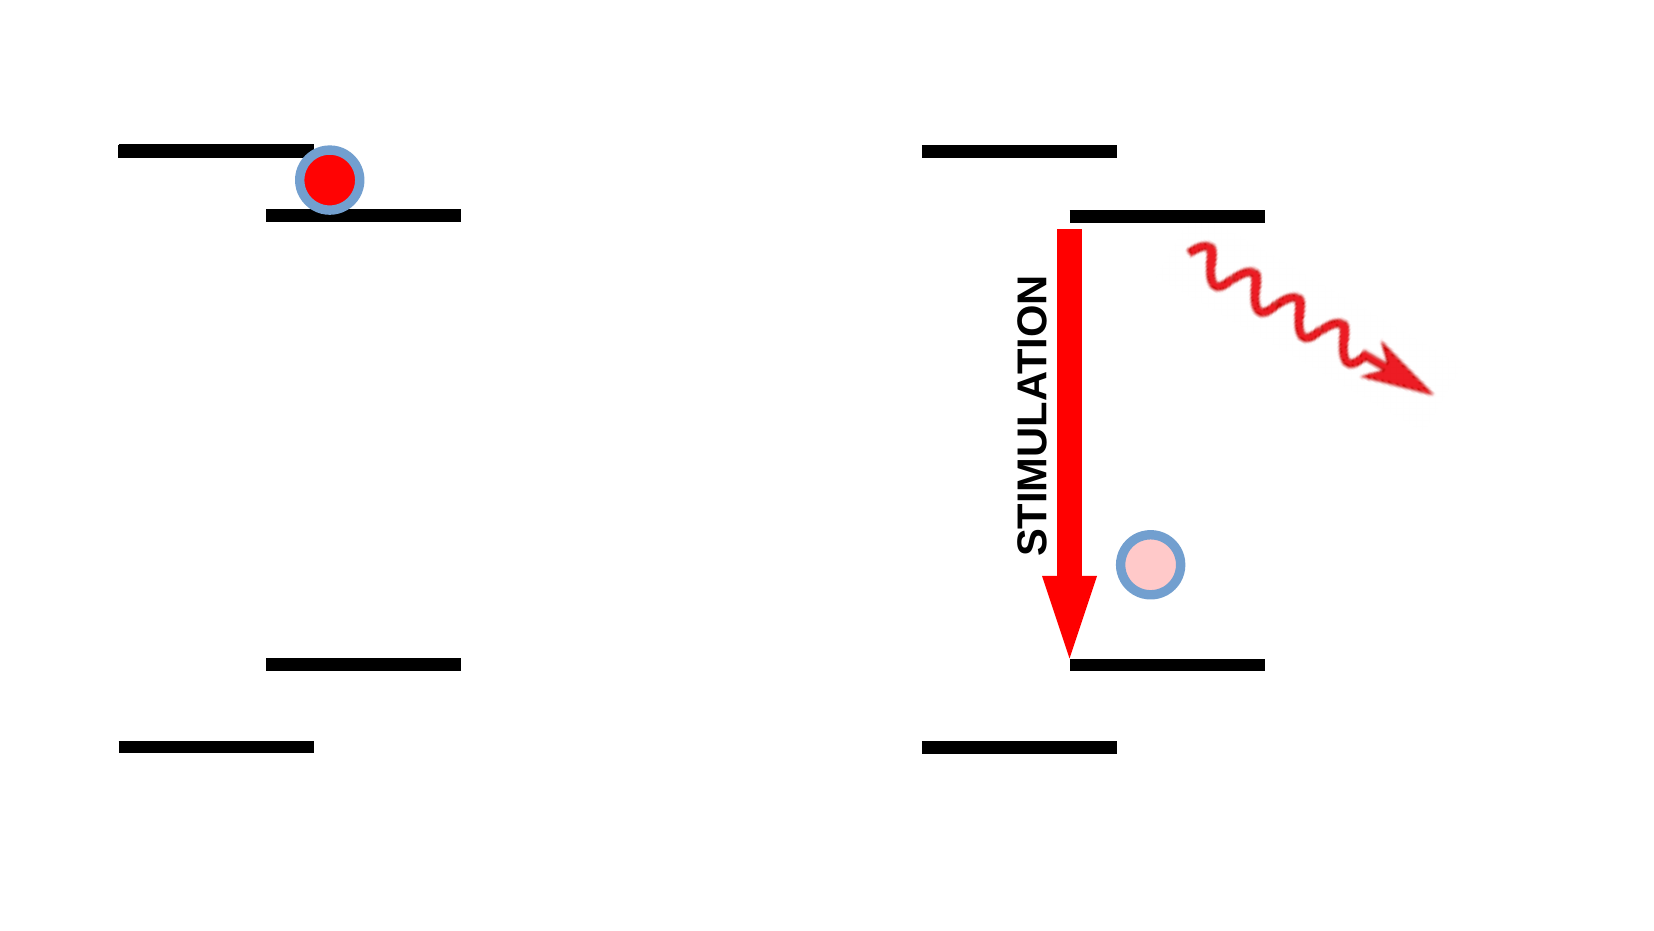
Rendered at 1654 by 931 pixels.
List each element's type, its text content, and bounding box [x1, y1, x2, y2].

picture [1156, 223, 1462, 432]
text_box STIMULATION [1001, 160, 1063, 671]
text_box [299, 150, 360, 211]
text_box [1120, 534, 1181, 595]
